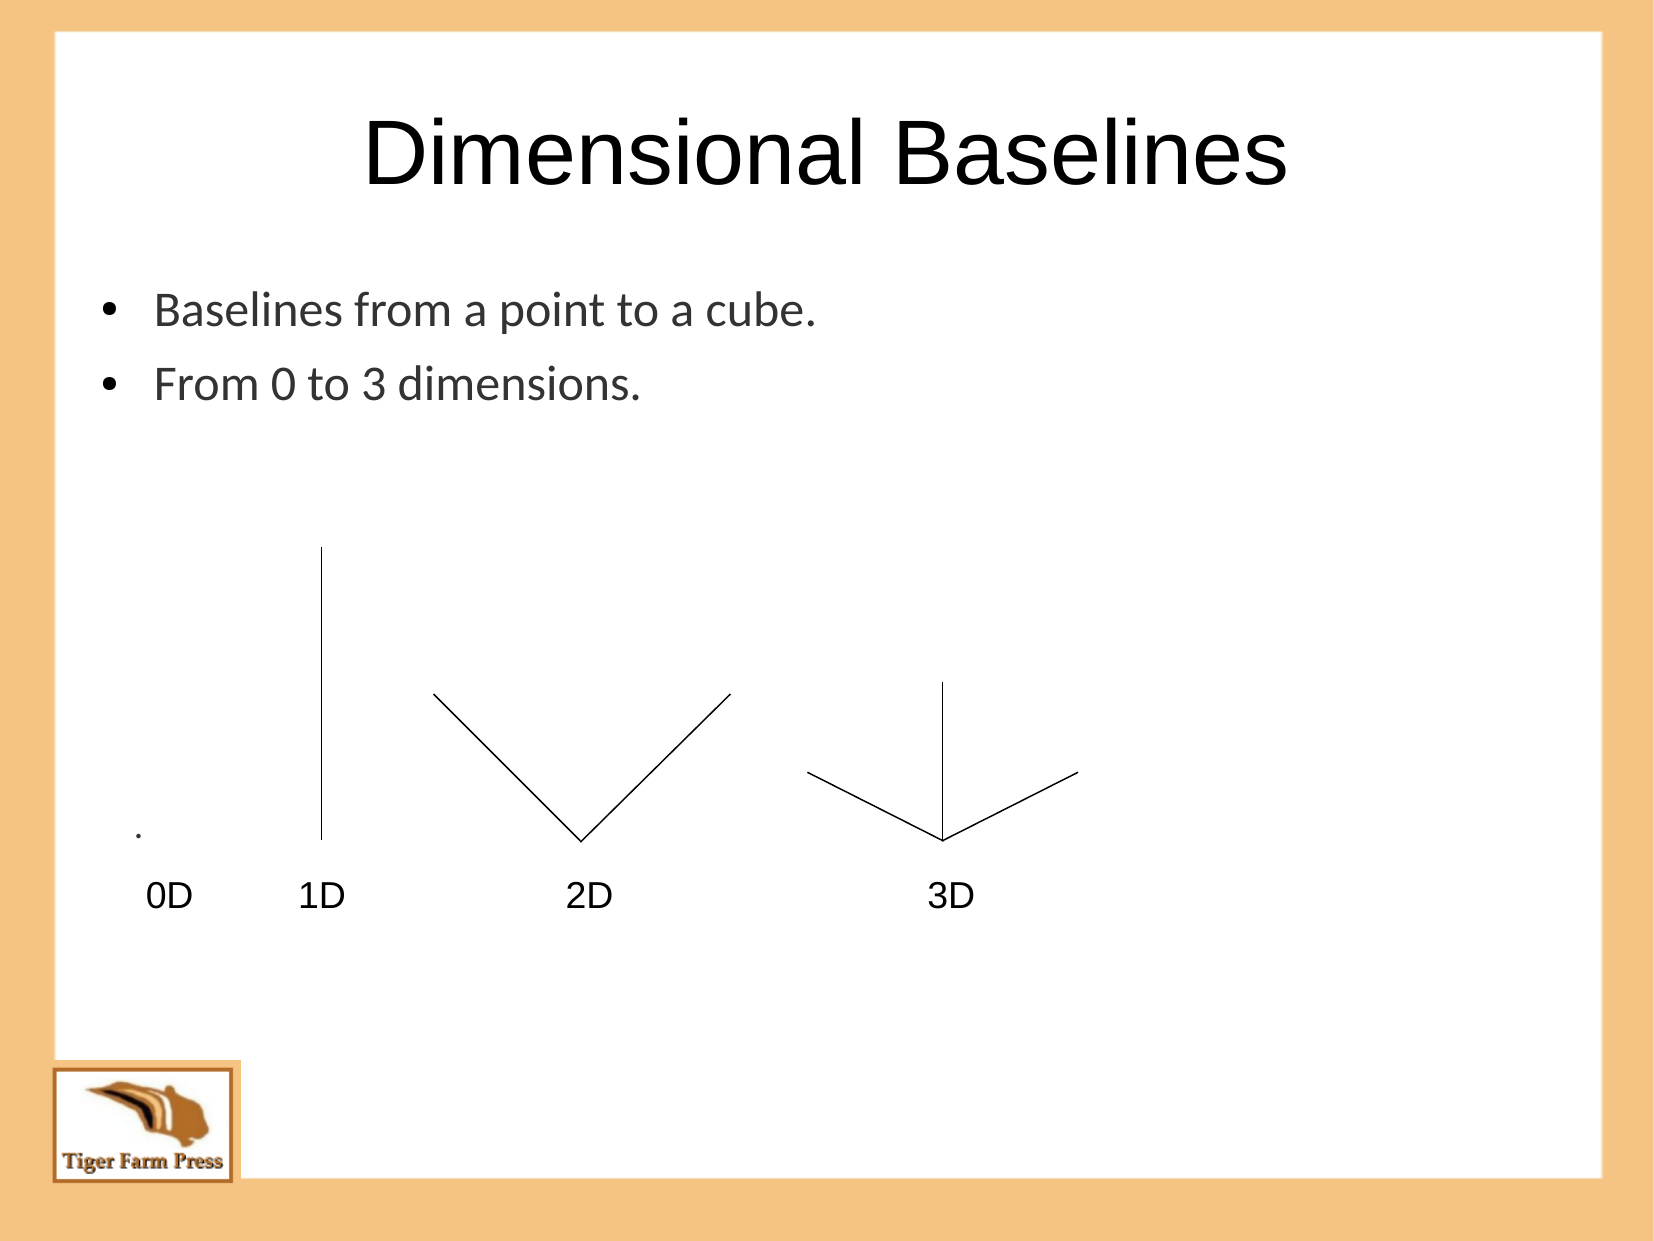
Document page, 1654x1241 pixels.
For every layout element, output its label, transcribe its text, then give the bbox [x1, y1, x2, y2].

title Dimensional Baselines [82, 49, 1571, 257]
picture [0, 0, 1654, 1241]
list Baselines from a point to a cube. From 0 to 3 dimensions. . 0D 1D 2D 3D [82, 290, 1571, 1109]
